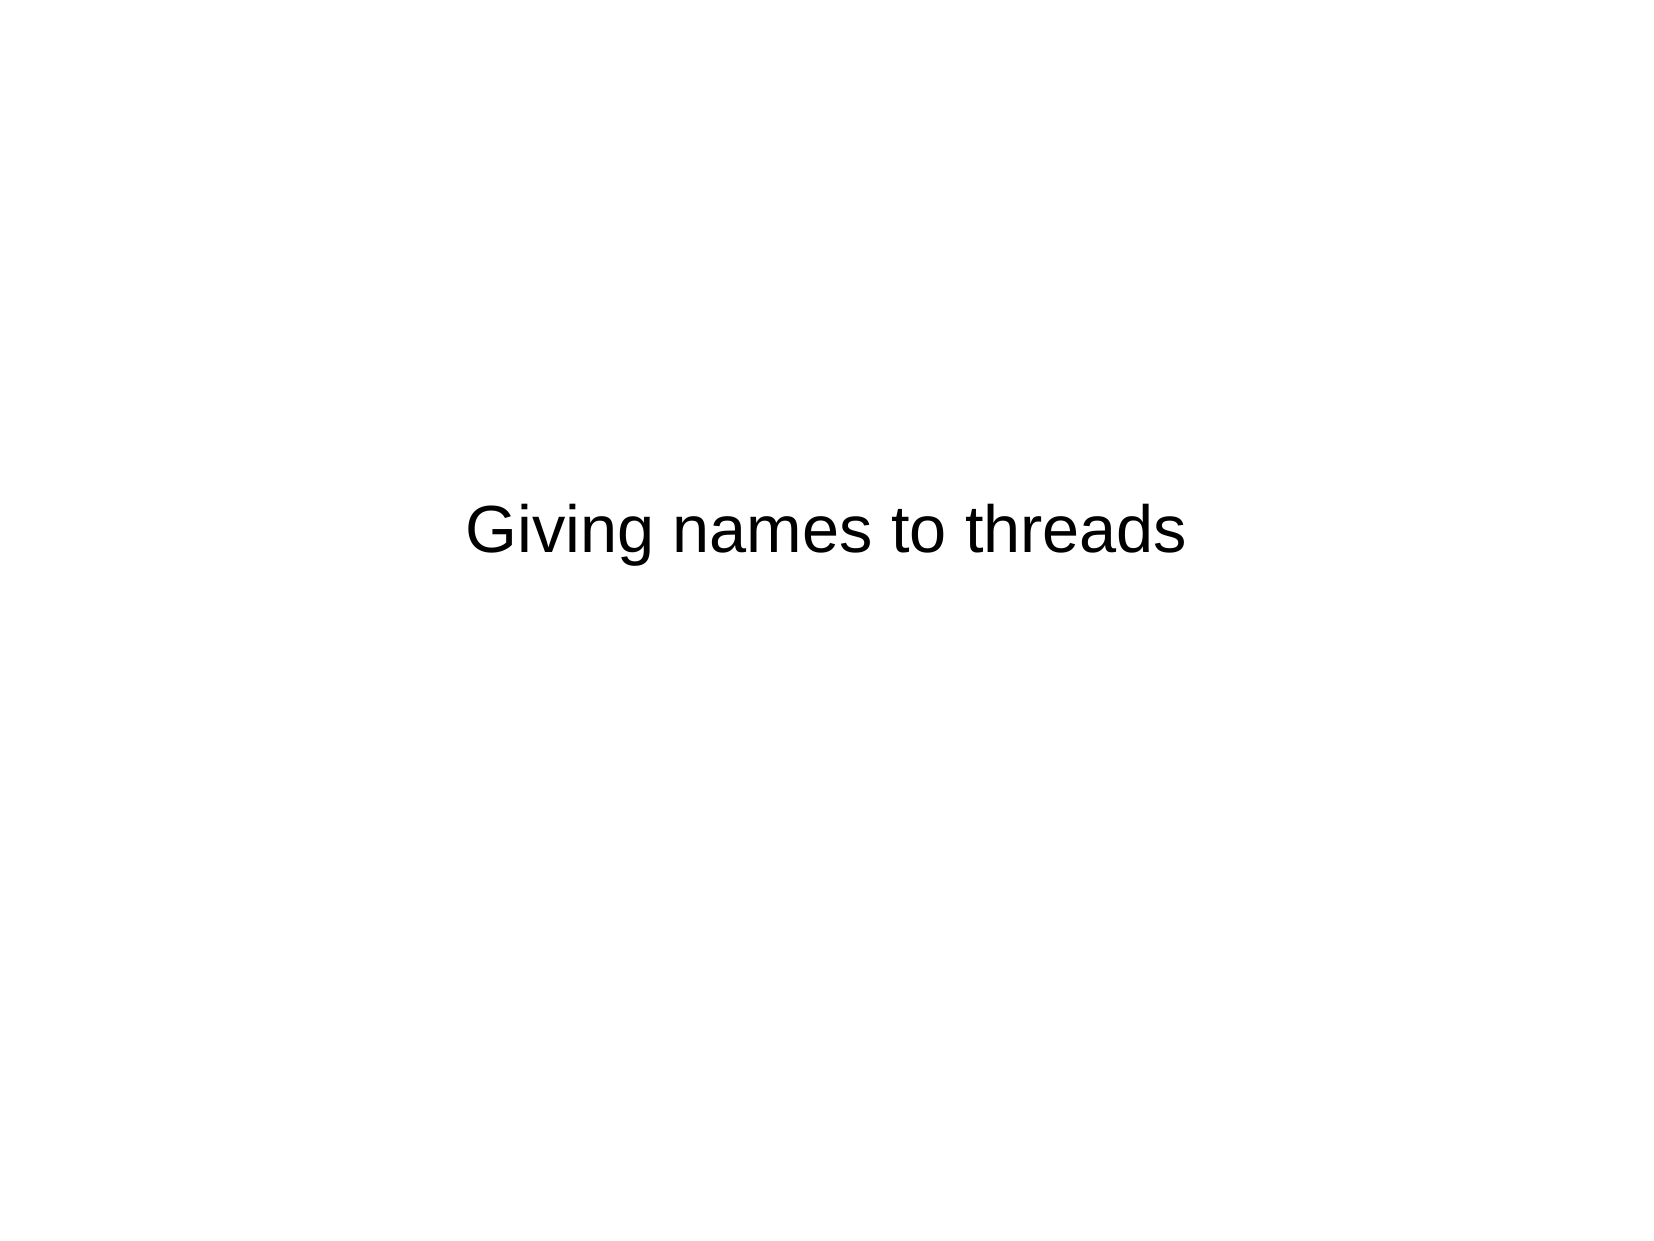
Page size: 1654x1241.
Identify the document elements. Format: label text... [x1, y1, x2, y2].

subtitle Giving names to threads [82, 49, 1571, 1010]
